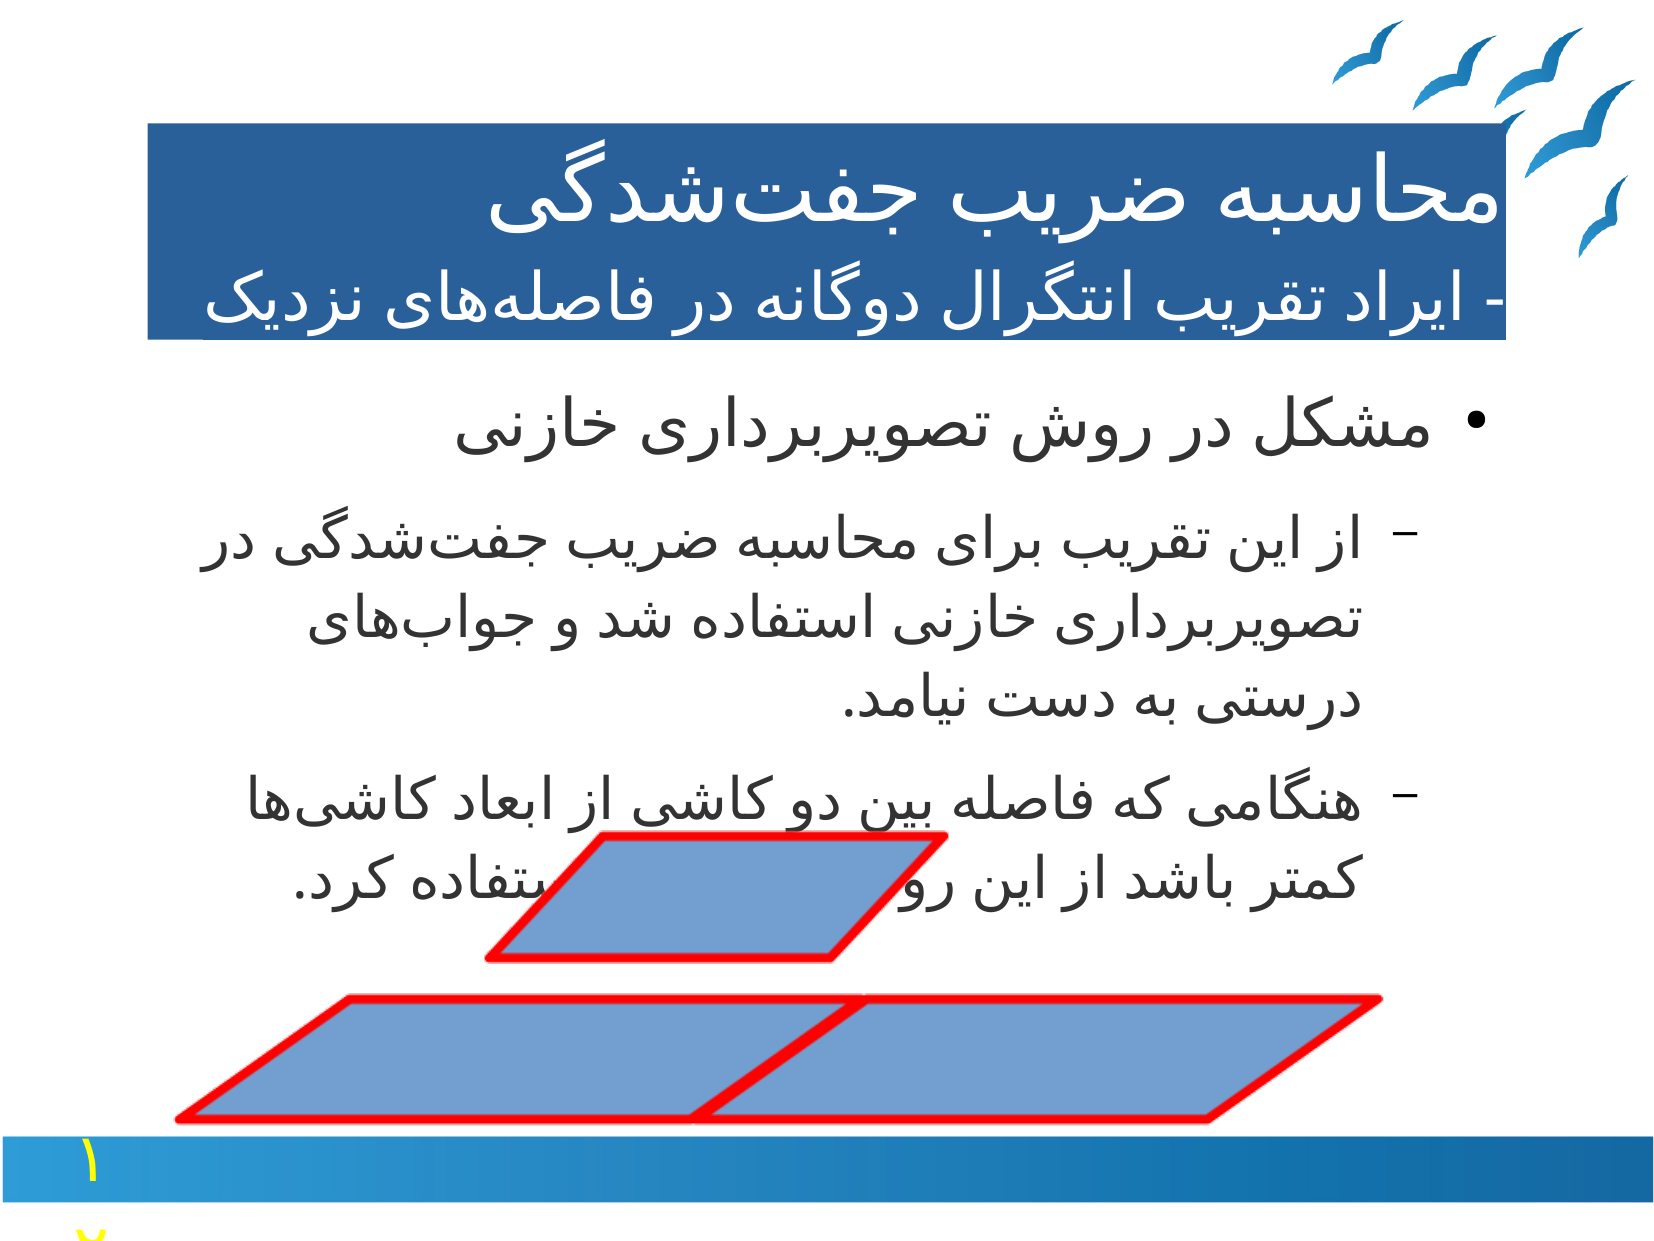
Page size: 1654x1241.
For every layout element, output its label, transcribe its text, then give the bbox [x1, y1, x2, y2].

title محاسبه ضریب جفت‌شدگی - ایراد تقریب انتگرال دوگانه در فاصله‌های نزدیک [147, 123, 1506, 340]
list مشکل در روش تصویربرداری خازنی از این تقریب برای محاسبه ضریب جفت‌شدگی در تصویربرداری خازنی استفاده شد و جواب‌های درستی به دست نیامد. هنگامی که فاصله بین دو کاشی از ابعاد کاشی‌ها کمتر باشد از این روش نمی‌توان استفاده کرد. [147, 375, 1506, 1101]
text_box ۱۲ [59, 1102, 148, 1241]
picture [0, 0, 1654, 1241]
